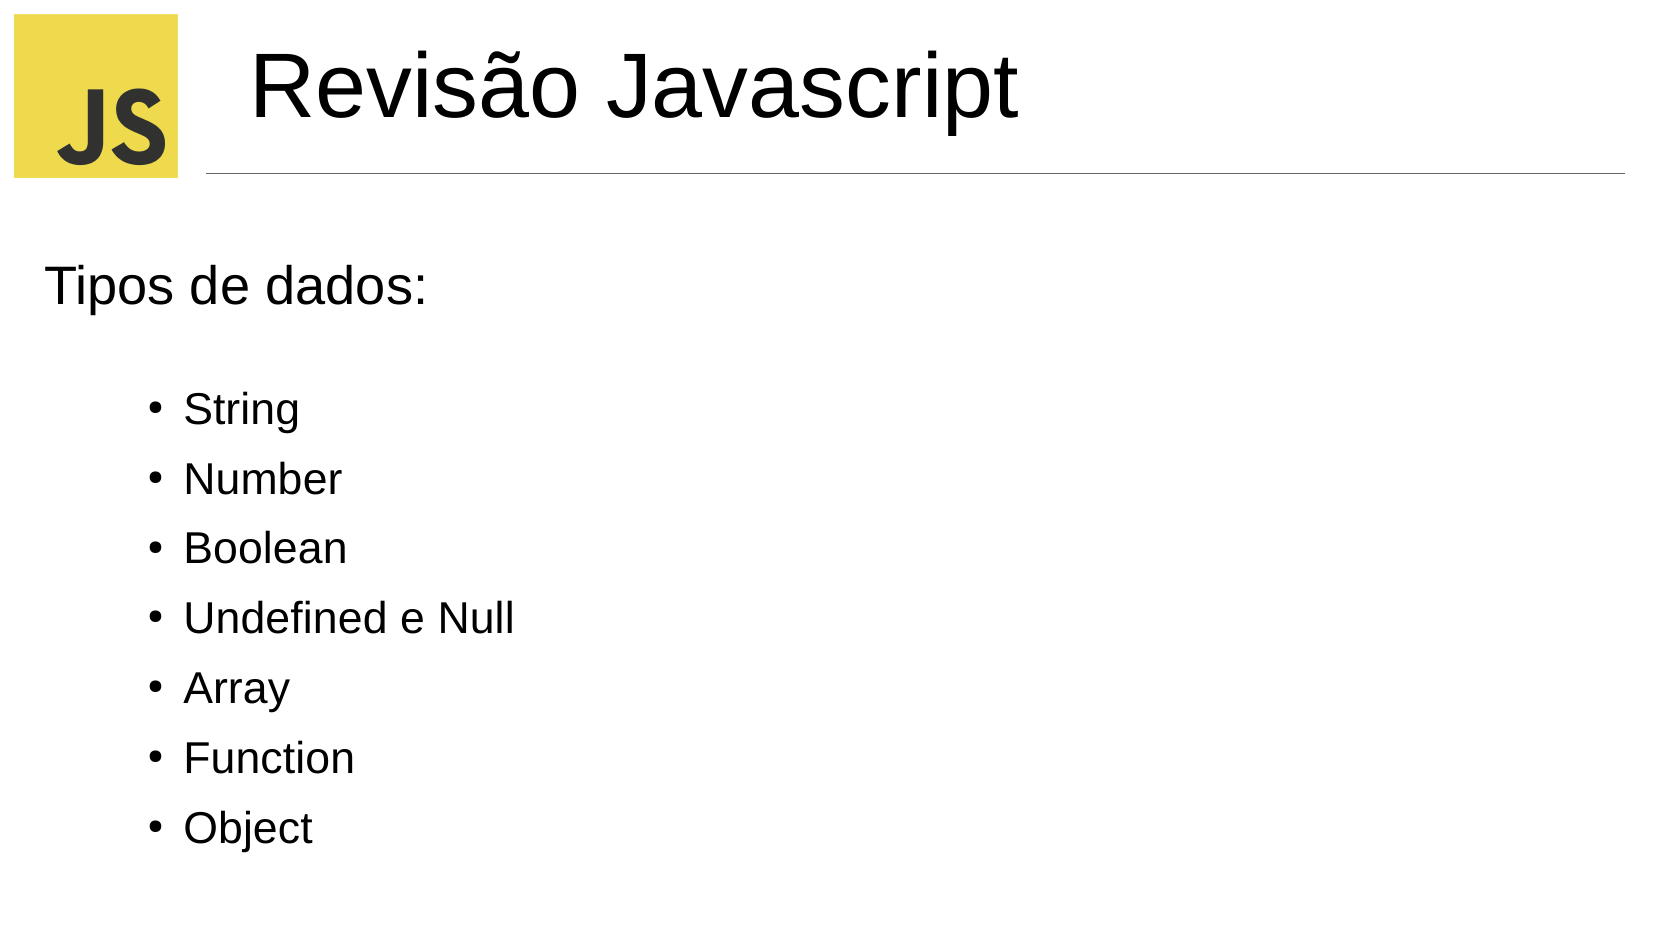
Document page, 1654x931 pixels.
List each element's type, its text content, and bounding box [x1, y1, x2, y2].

list String Number Boolean Undefined e Null Array Function Object [135, 383, 1625, 857]
title Revisão Javascript [249, 7, 1654, 163]
text_box Tipos de dados: [29, 247, 502, 384]
picture [14, 14, 178, 178]
